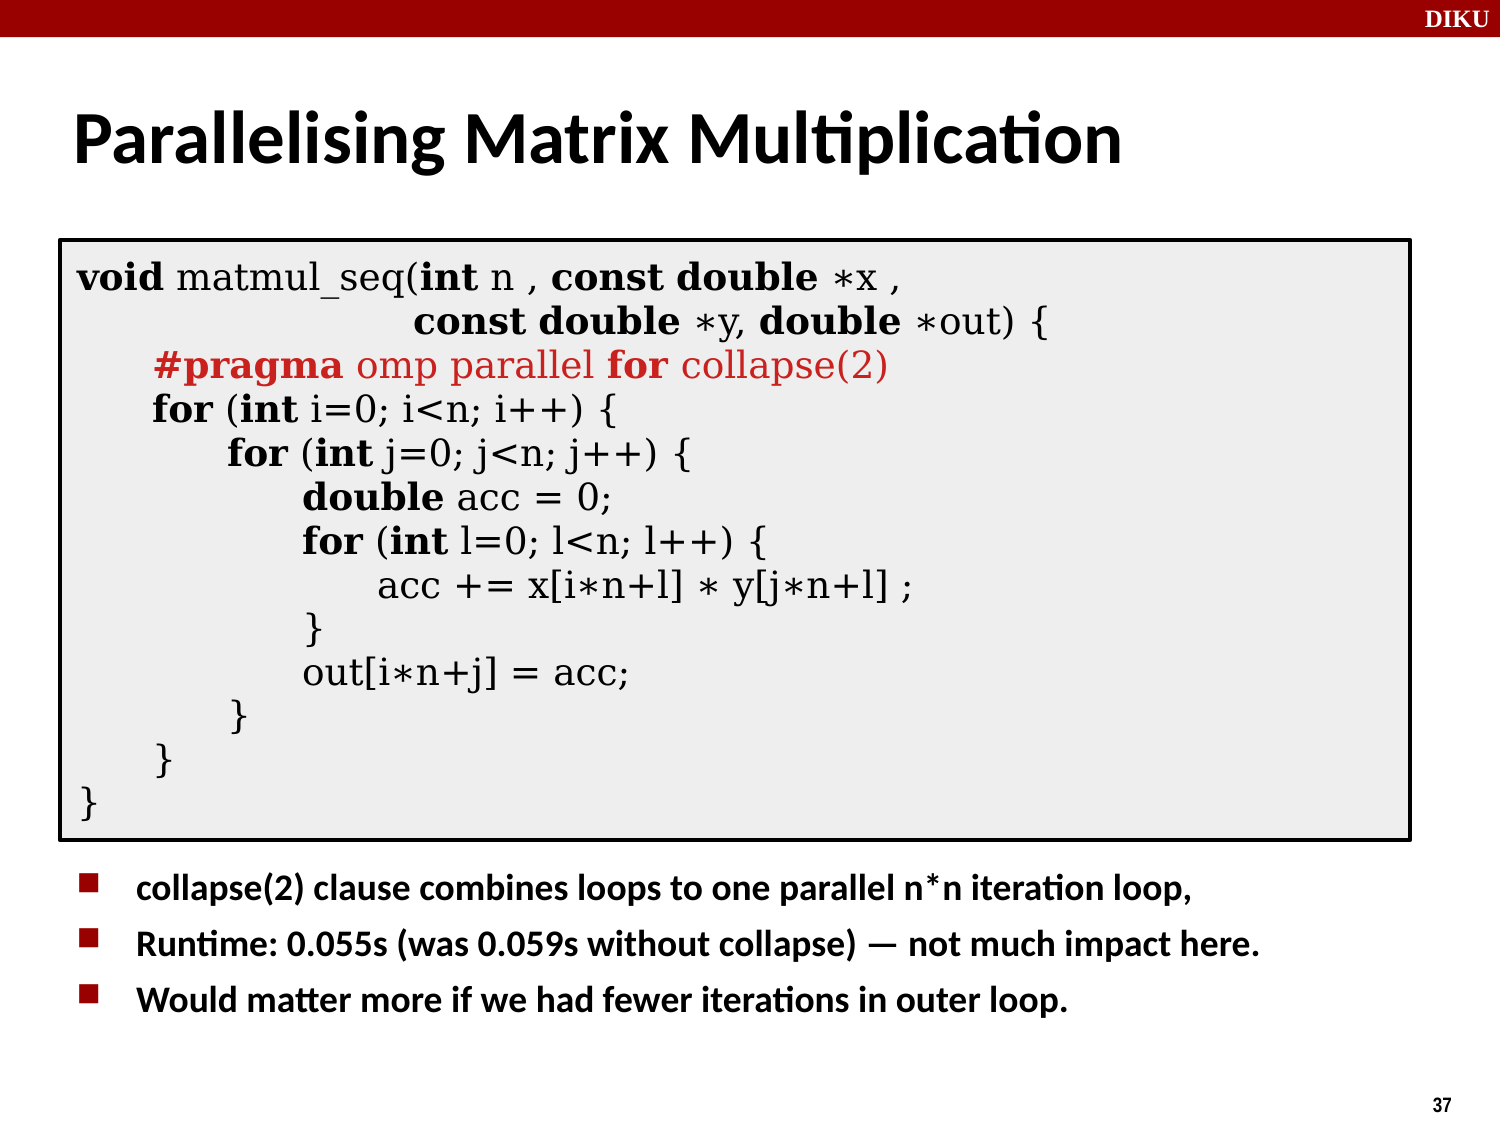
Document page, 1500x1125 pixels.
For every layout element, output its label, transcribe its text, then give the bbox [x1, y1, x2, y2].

text_box collapse(2) clause combines loops to one parallel n*n iteration loop, Runtime: 0.055s (was 0.059s without collapse) — not much impact here. Would matter more if we had fewer iterations in outer loop. [65, 855, 1361, 1051]
text_box void matmul_seq(int n , const double ∗x , const double ∗y, double ∗out) { #pragma omp parallel for collapse(2) for (int i=0; i<n; i++) { for (int j=0; j<n; j++) { double acc = 0; for (int l=0; l<n; l++) { acc += x[i∗n+l] ∗ y[j∗n+l] ; } out[i∗n+j] = acc; } } } [60, 239, 1411, 841]
text_box Parallelising Matrix Multiplication [58, 71, 1304, 197]
